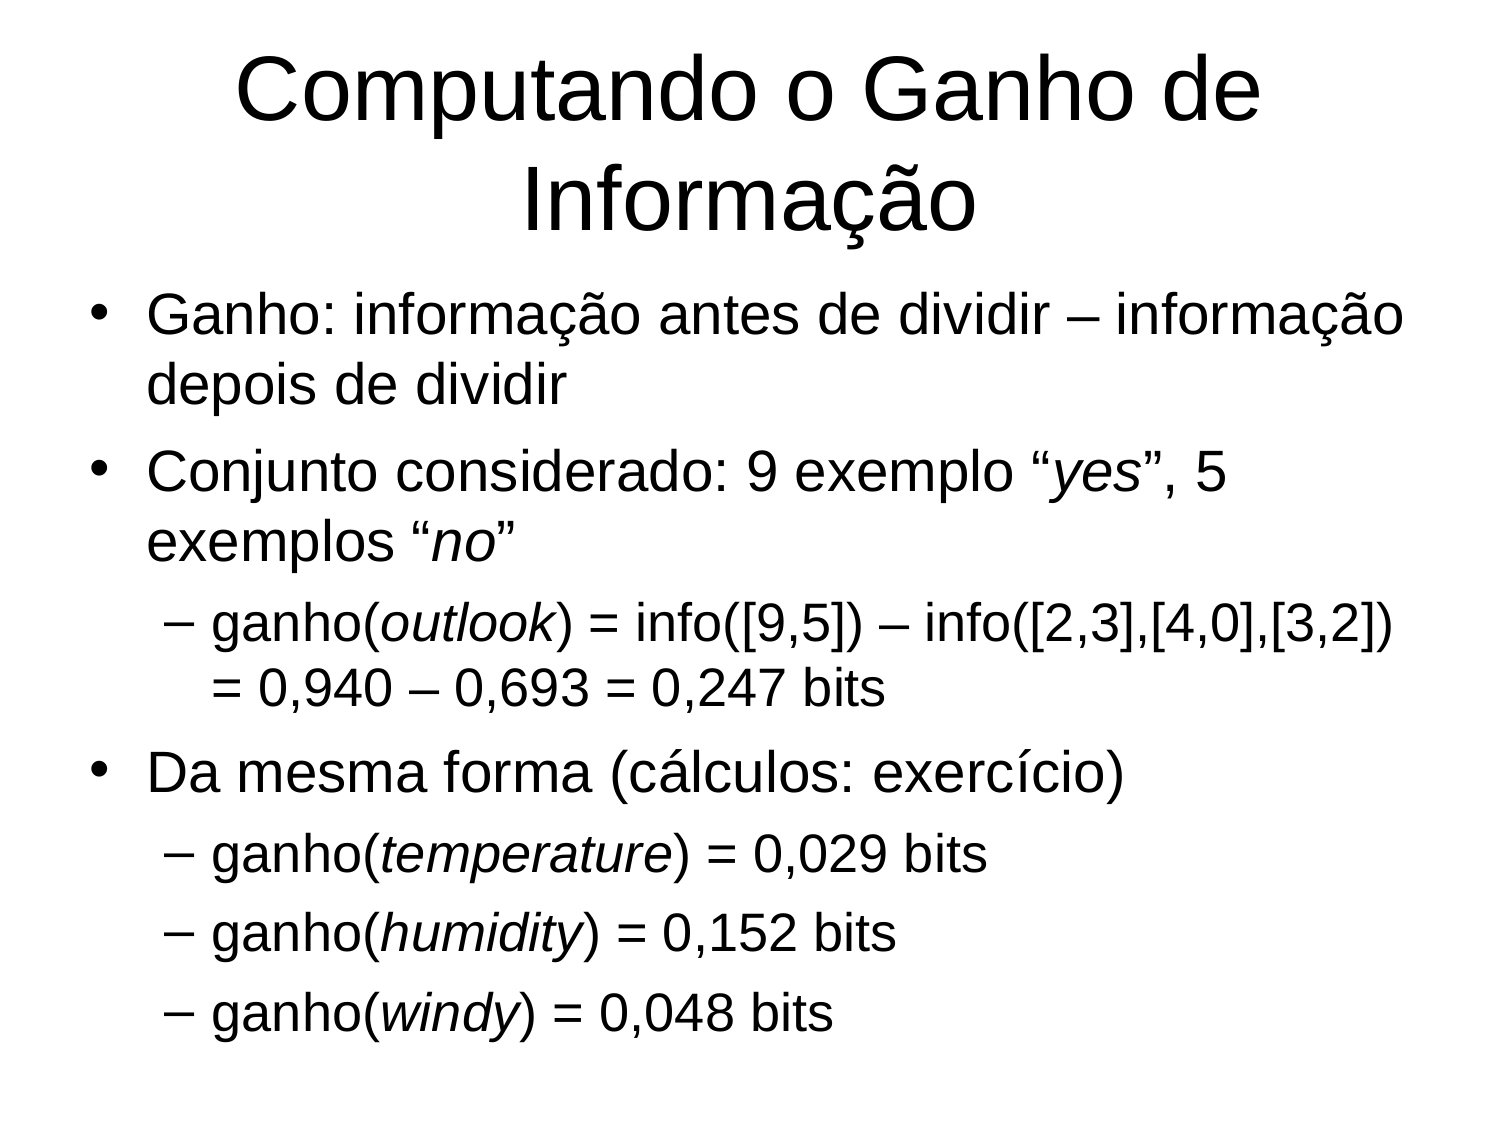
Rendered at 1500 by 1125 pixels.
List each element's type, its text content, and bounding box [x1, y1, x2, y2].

title Computando o Ganho de Informação [75, 21, 1426, 257]
list Ganho: informação antes de dividir – informação depois de dividir Conjunto considerado: 9 exemplo “yes”, 5 exemplos “no” ganho(outlook) = info([9,5]) – info([2,3],[4,0],[3,2]) = 0,940 – 0,693 = 0,247 bits Da mesma forma (cálculos: exercício) ganho(temperature) = 0,029 bits ganho(humidity) = 0,152 bits ganho(windy) = 0,048 bits [75, 268, 1426, 1050]
